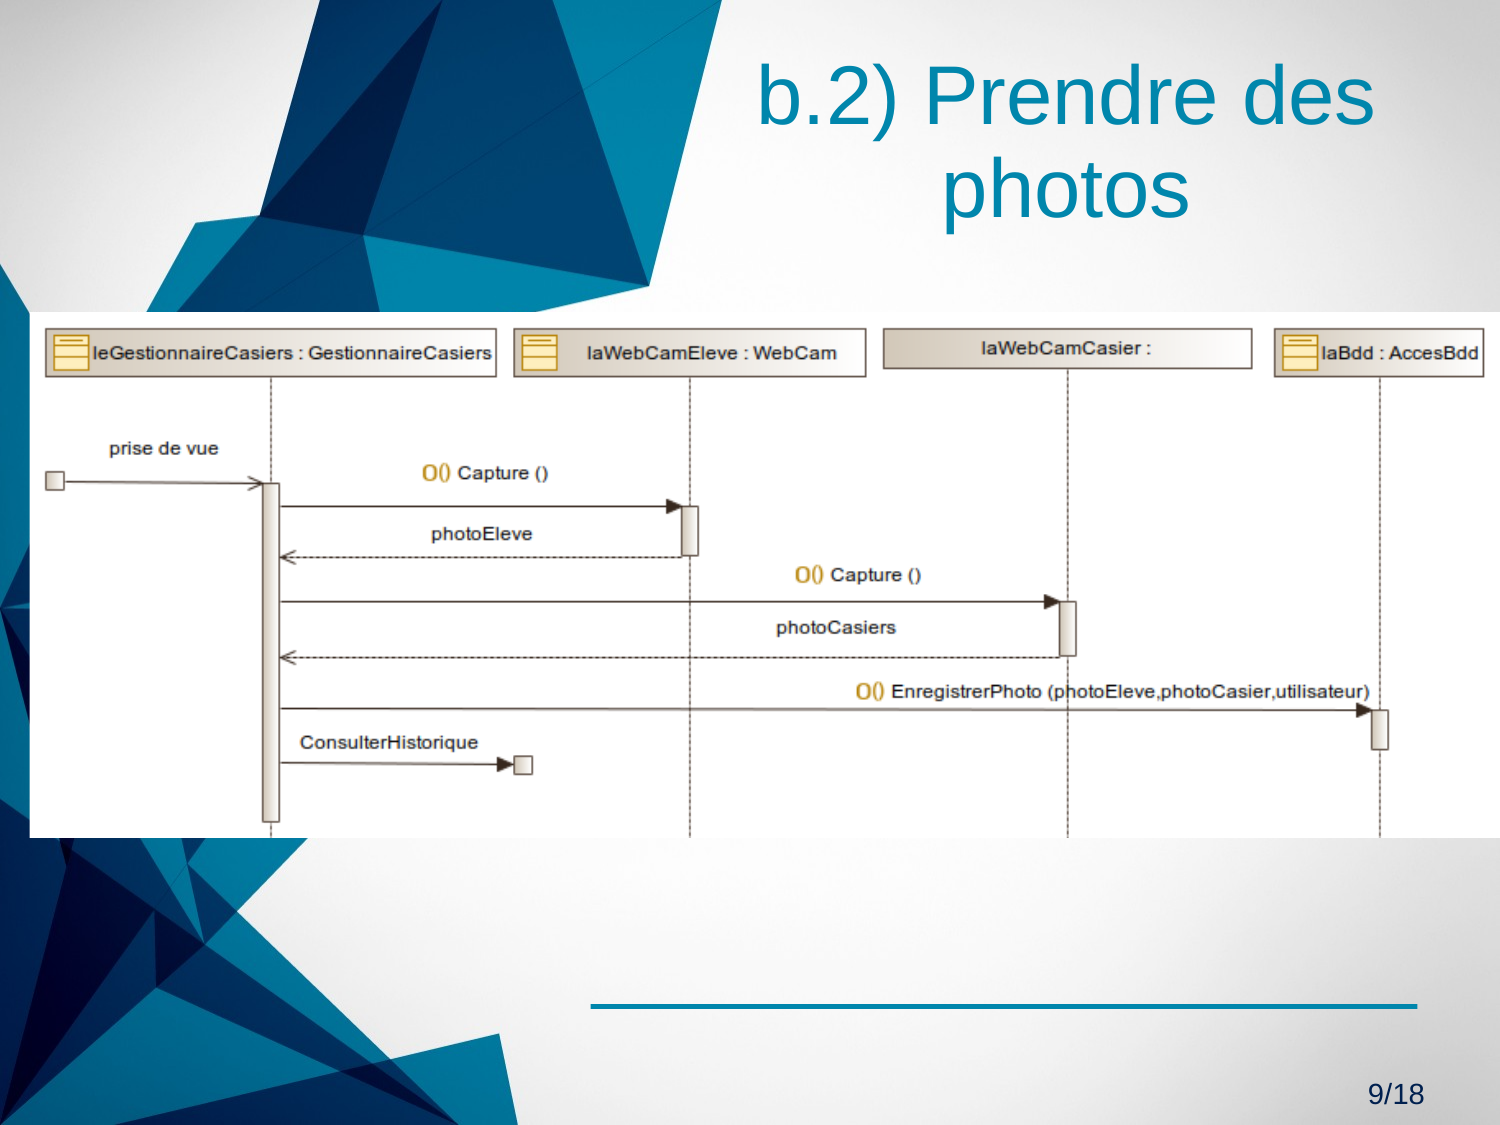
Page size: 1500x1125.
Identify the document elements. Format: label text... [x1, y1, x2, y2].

title b.2) Prendre des photos [708, 48, 1425, 237]
picture [0, 0, 1500, 1125]
